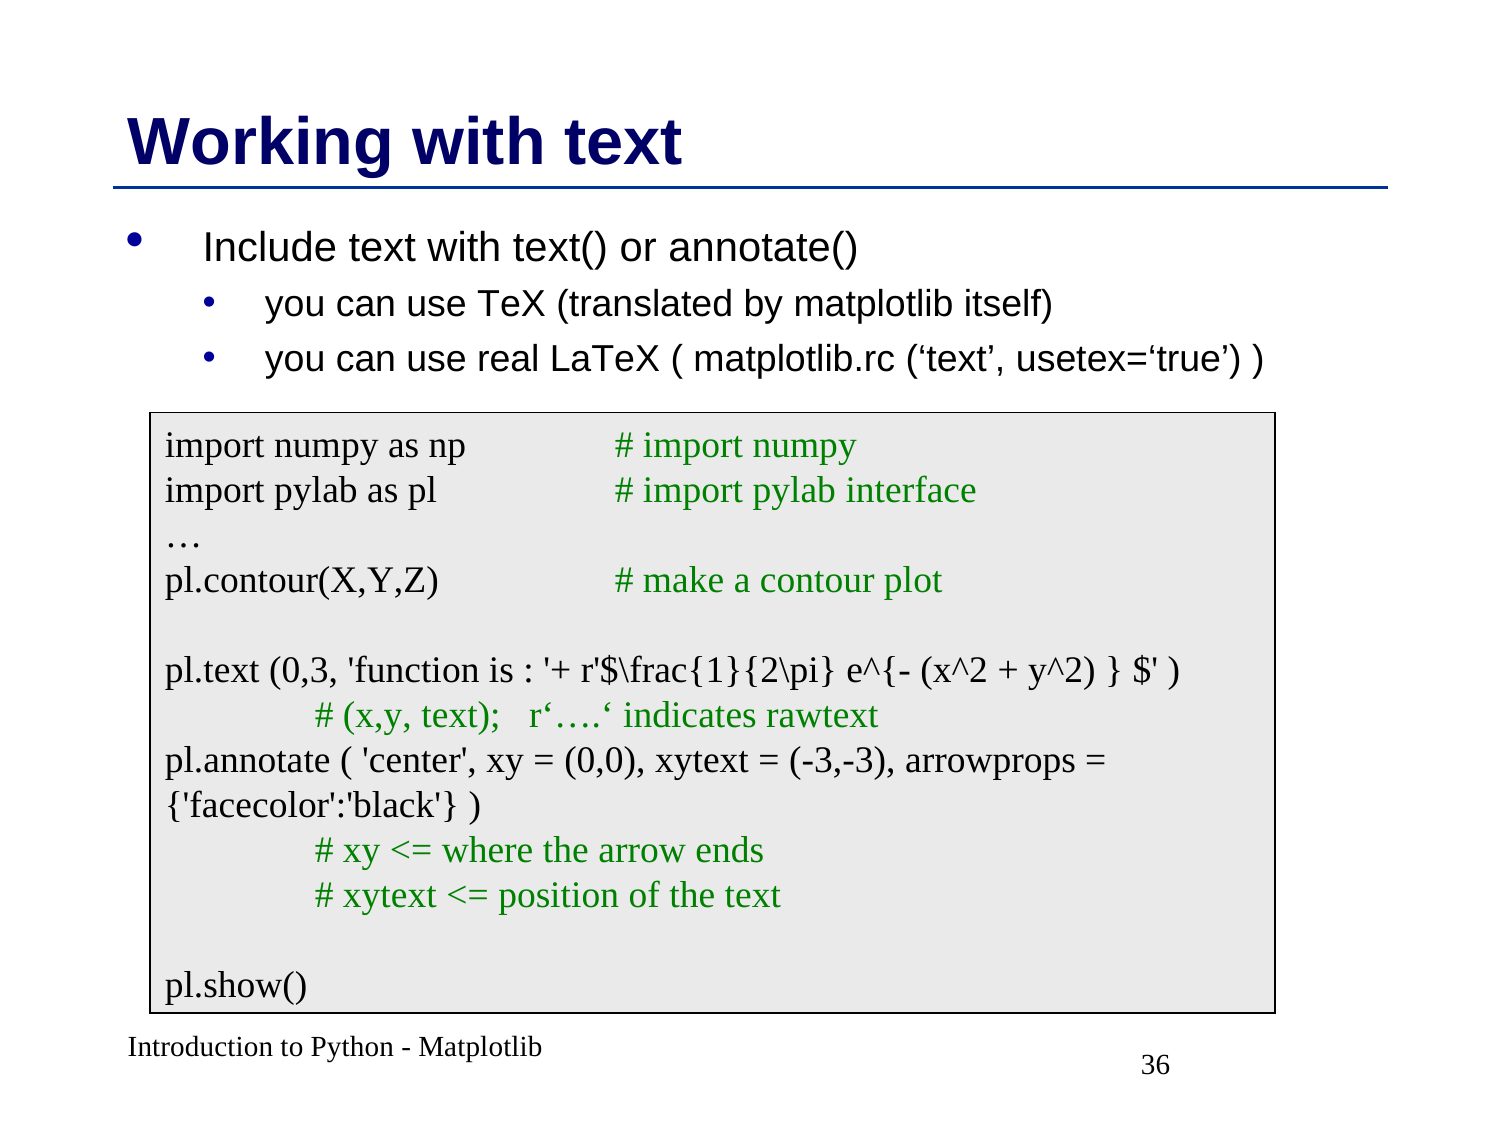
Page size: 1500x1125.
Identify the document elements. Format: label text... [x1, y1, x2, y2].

title Working with text [112, 89, 1388, 186]
text_box import numpy as np # import numpy import pylab as pl # import pylab interface … pl.contour(X,Y,Z) # make a contour plot pl.text (0,3, 'function is : '+ r'$\frac{1}{2\pi} e^{- (x^2 + y^2) } $' ) # (x,y, text); r‘….‘ indicates rawtext pl.annotate ( 'center', xy = (0,0), xytext = (-3,-3), arrowprops = {'facecolor':'black'} ) # xy <= where the arrow ends # xytext <= position of the text pl.show() [150, 412, 1276, 1013]
list Include text with text() or annotate() you can use TeX (translated by matplotlib itself) you can use real LaTeX ( matplotlib.rc (‘text’, usetex=‘true’) ) [112, 212, 1438, 388]
text_box <number> [1074, 1025, 1388, 1101]
text_box Introduction to Python - Matplotlib [112, 1025, 501, 1101]
